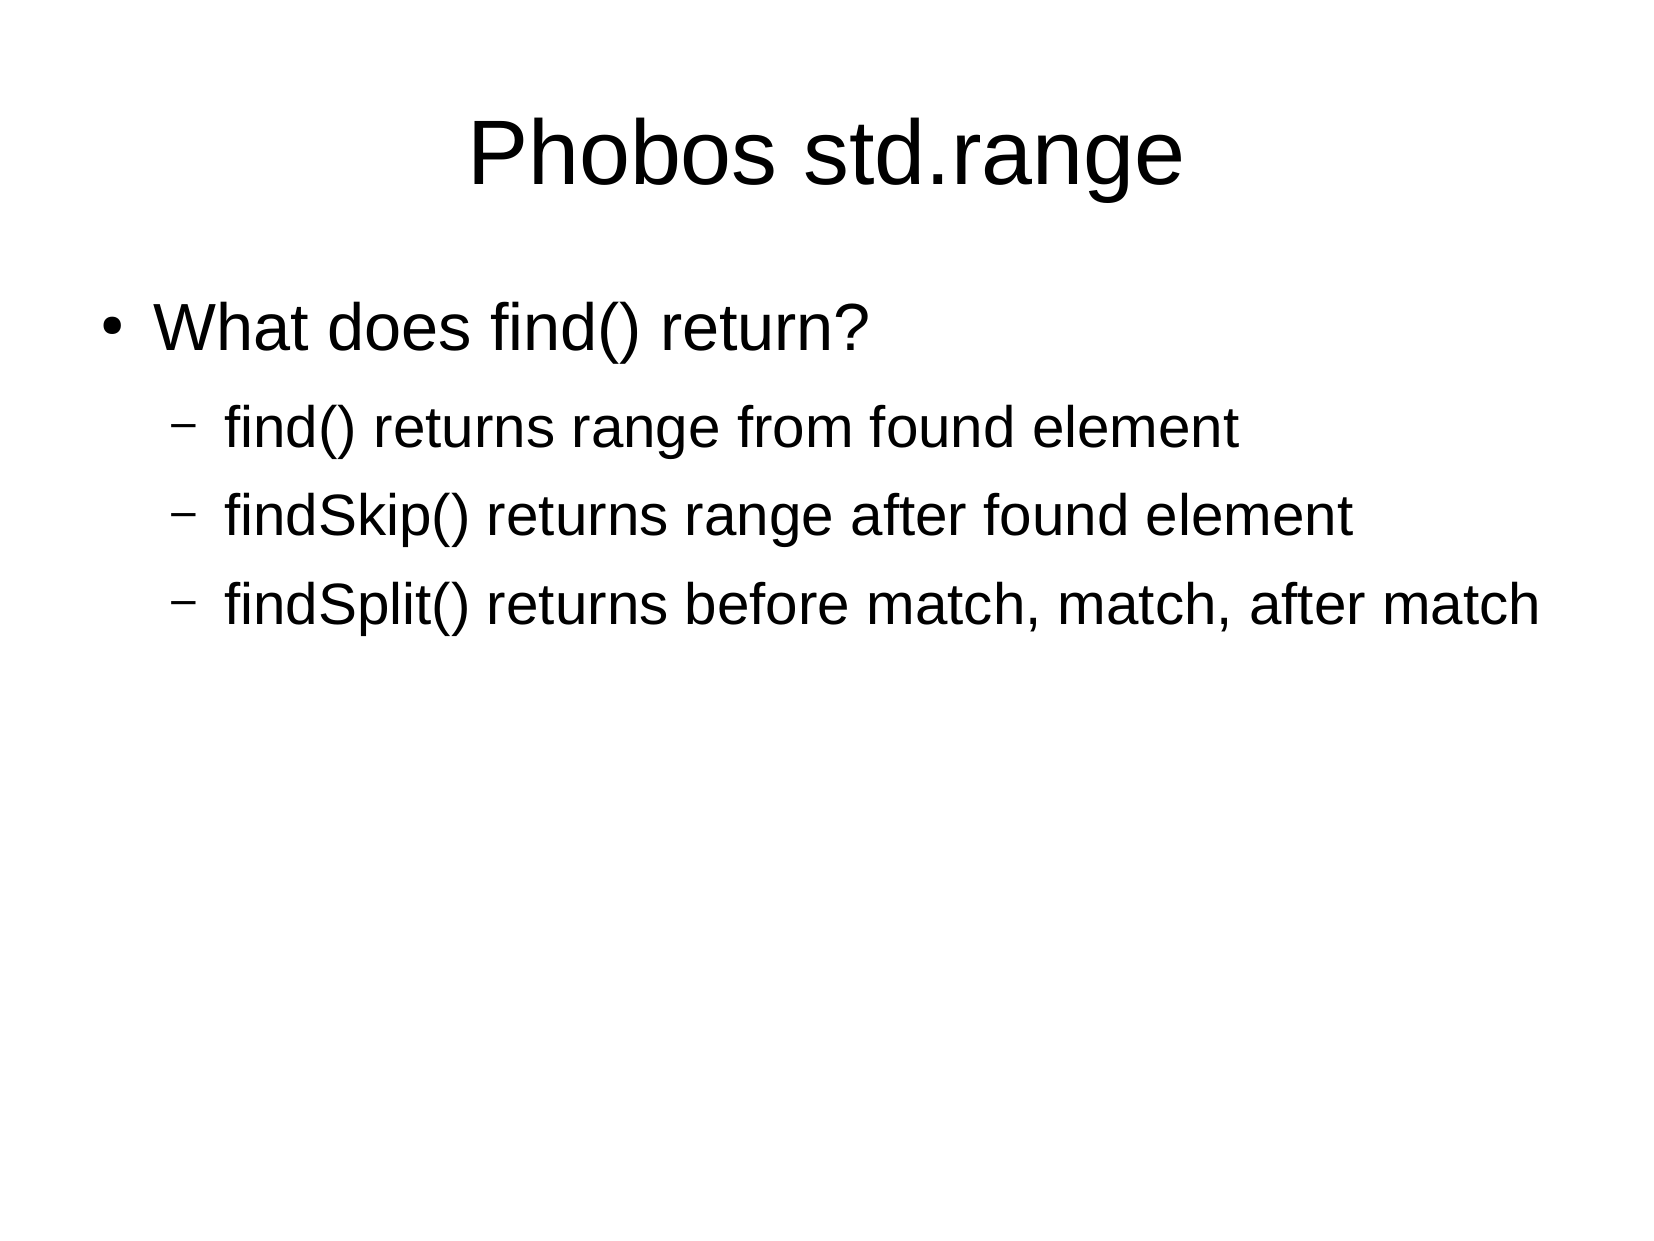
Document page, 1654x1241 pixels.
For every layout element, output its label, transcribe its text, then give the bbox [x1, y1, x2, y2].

list What does find() return? find() returns range from found element findSkip() returns range after found element findSplit() returns before match, match, after match [82, 290, 1571, 1010]
title Phobos std.range [82, 49, 1571, 257]
